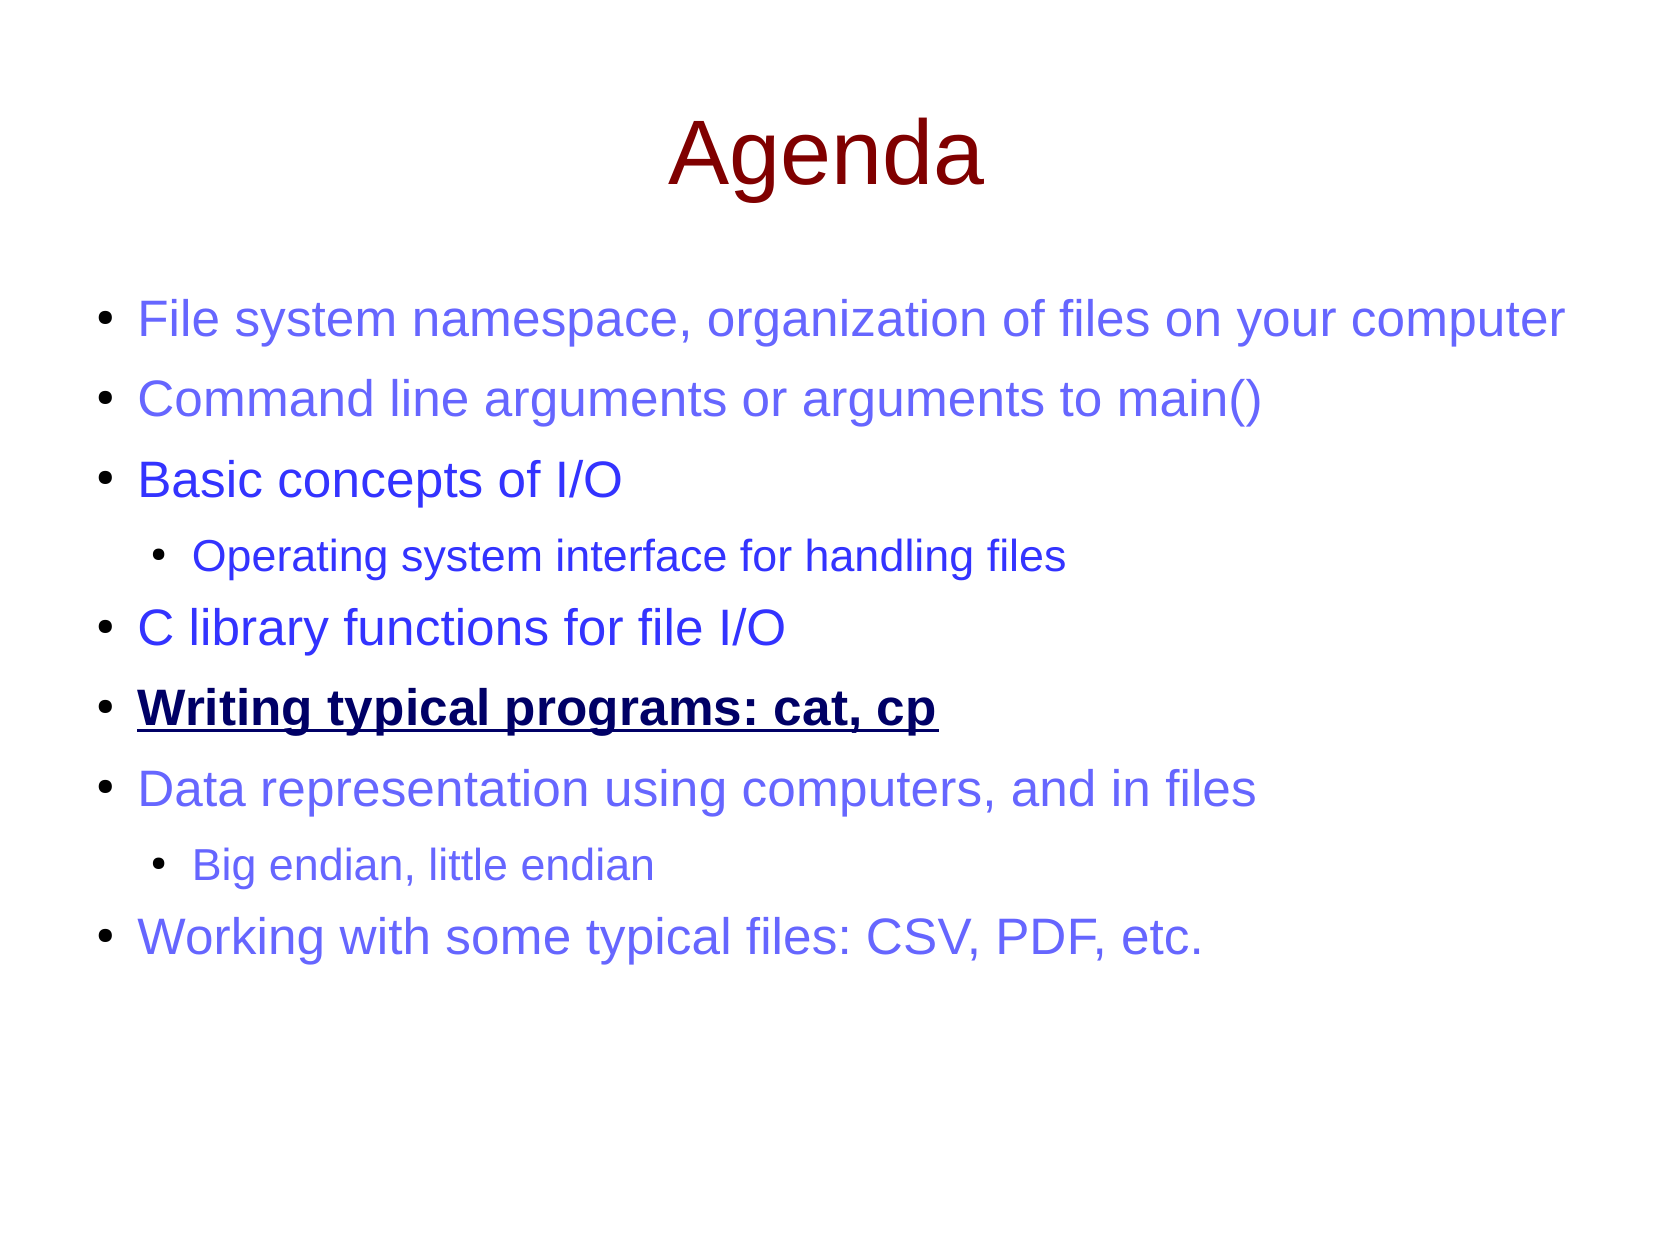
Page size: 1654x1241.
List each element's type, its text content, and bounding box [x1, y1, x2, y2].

title Agenda [82, 49, 1571, 257]
list File system namespace, organization of files on your computer Command line arguments or arguments to main() Basic concepts of I/O Operating system interface for handling files C library functions for file I/O Writing typical programs: cat, cp Data representation using computers, and in files Big endian, little endian Working with some typical files: CSV, PDF, etc. [82, 290, 1571, 1010]
